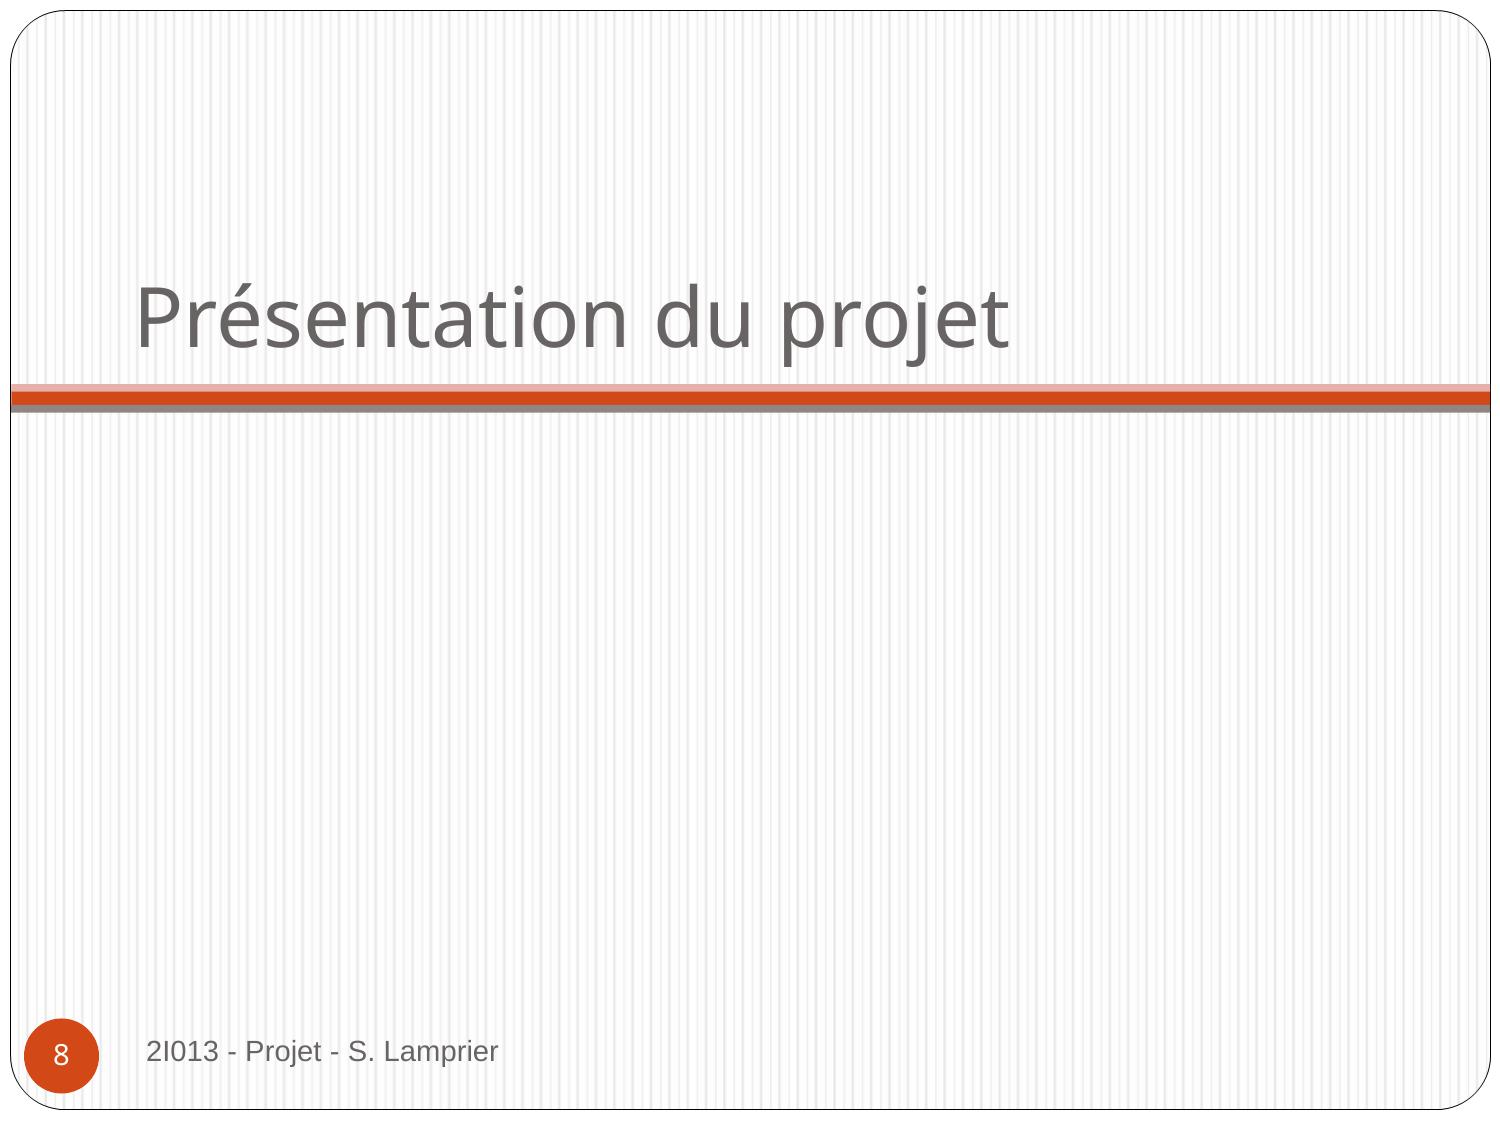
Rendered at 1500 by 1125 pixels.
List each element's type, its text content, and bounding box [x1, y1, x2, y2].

picture [10, 10, 1491, 1110]
text_box 2I013 - Projet - S. Lamprier [131, 1012, 788, 1088]
text_box <numéro> [23, 1018, 100, 1094]
title Présentation du projet [118, 156, 1394, 380]
